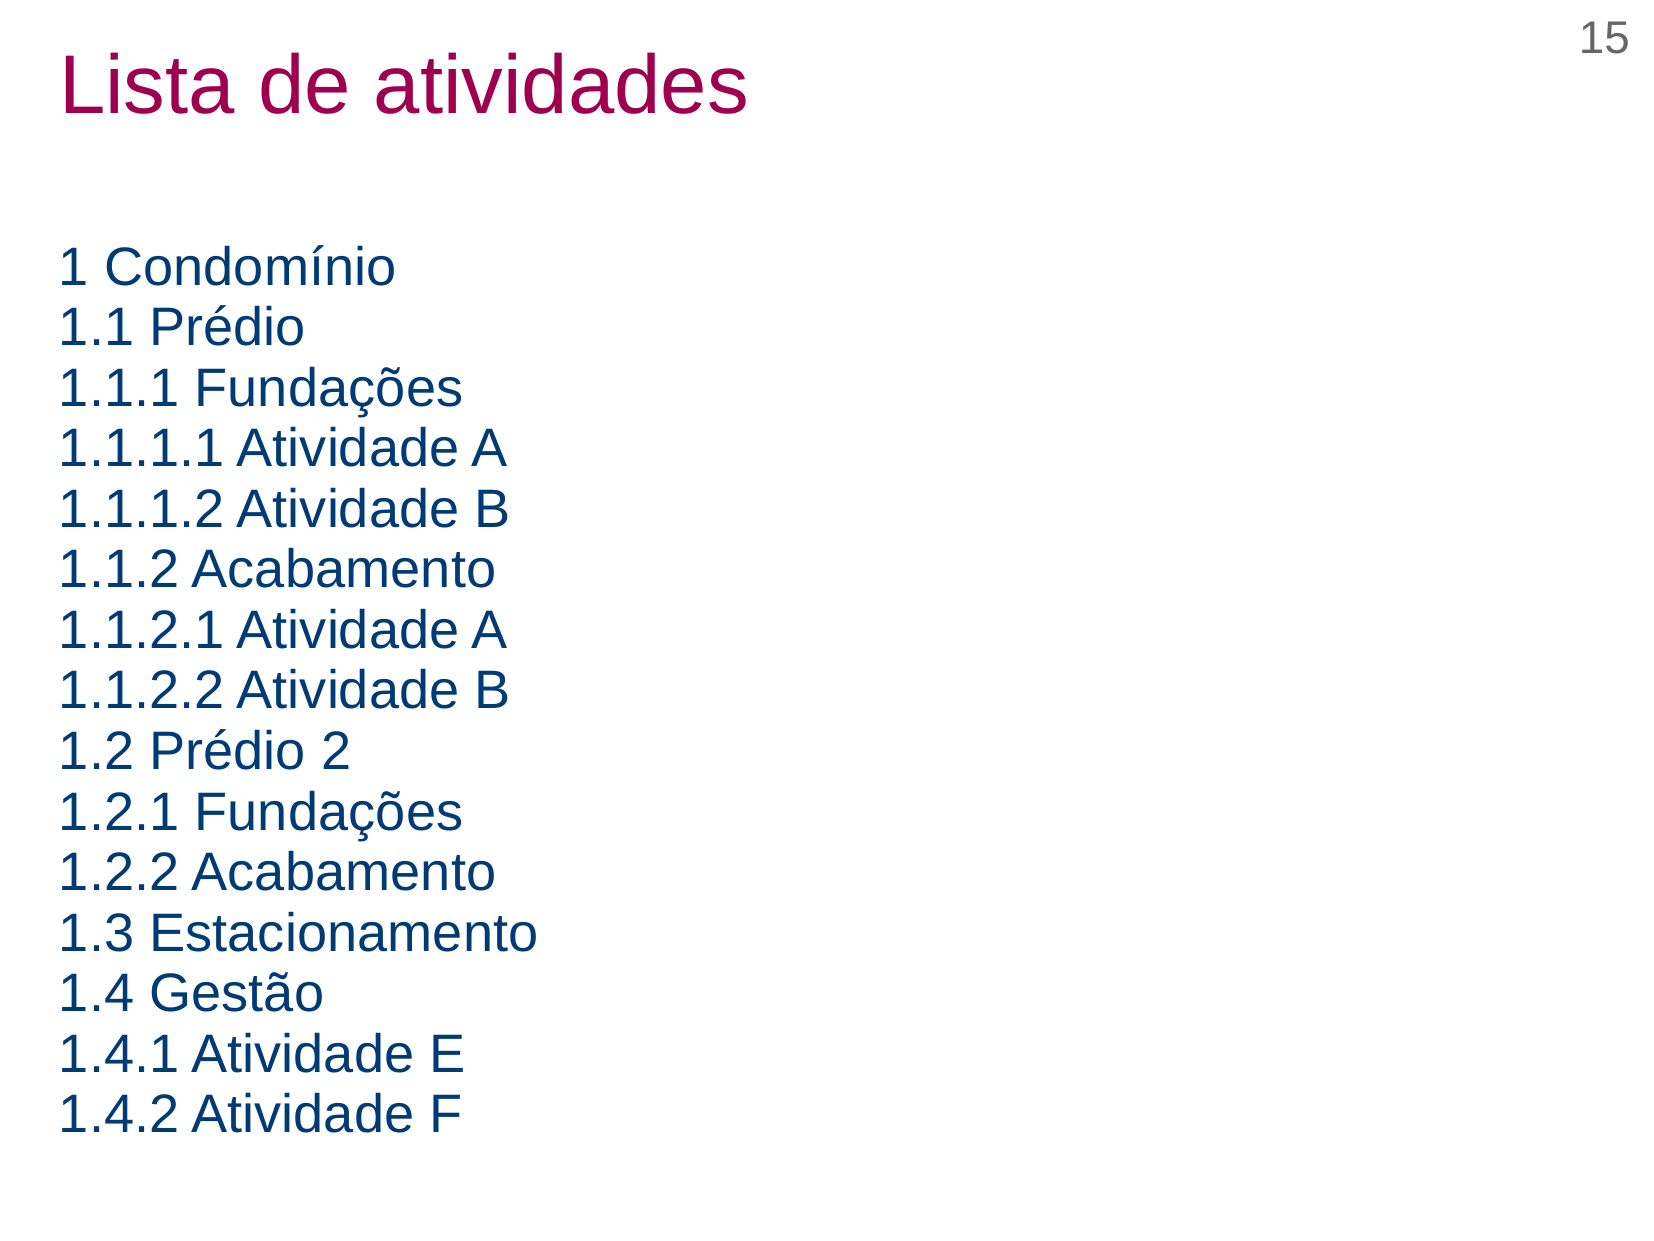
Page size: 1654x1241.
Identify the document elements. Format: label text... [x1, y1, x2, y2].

title Lista de atividades [59, 29, 1595, 148]
list 1 Condomínio 1.1 Prédio 1.1.1 Fundações 1.1.1.1 Atividade A 1.1.1.2 Atividade B 1.1.2 Acabamento 1.1.2.1 Atividade A 1.1.2.2 Atividade B 1.2 Prédio 2 1.2.1 Fundações 1.2.2 Acabamento 1.3 Estacionamento 1.4 Gestão 1.4.1 Atividade E 1.4.2 Atividade F [59, 236, 1595, 1211]
